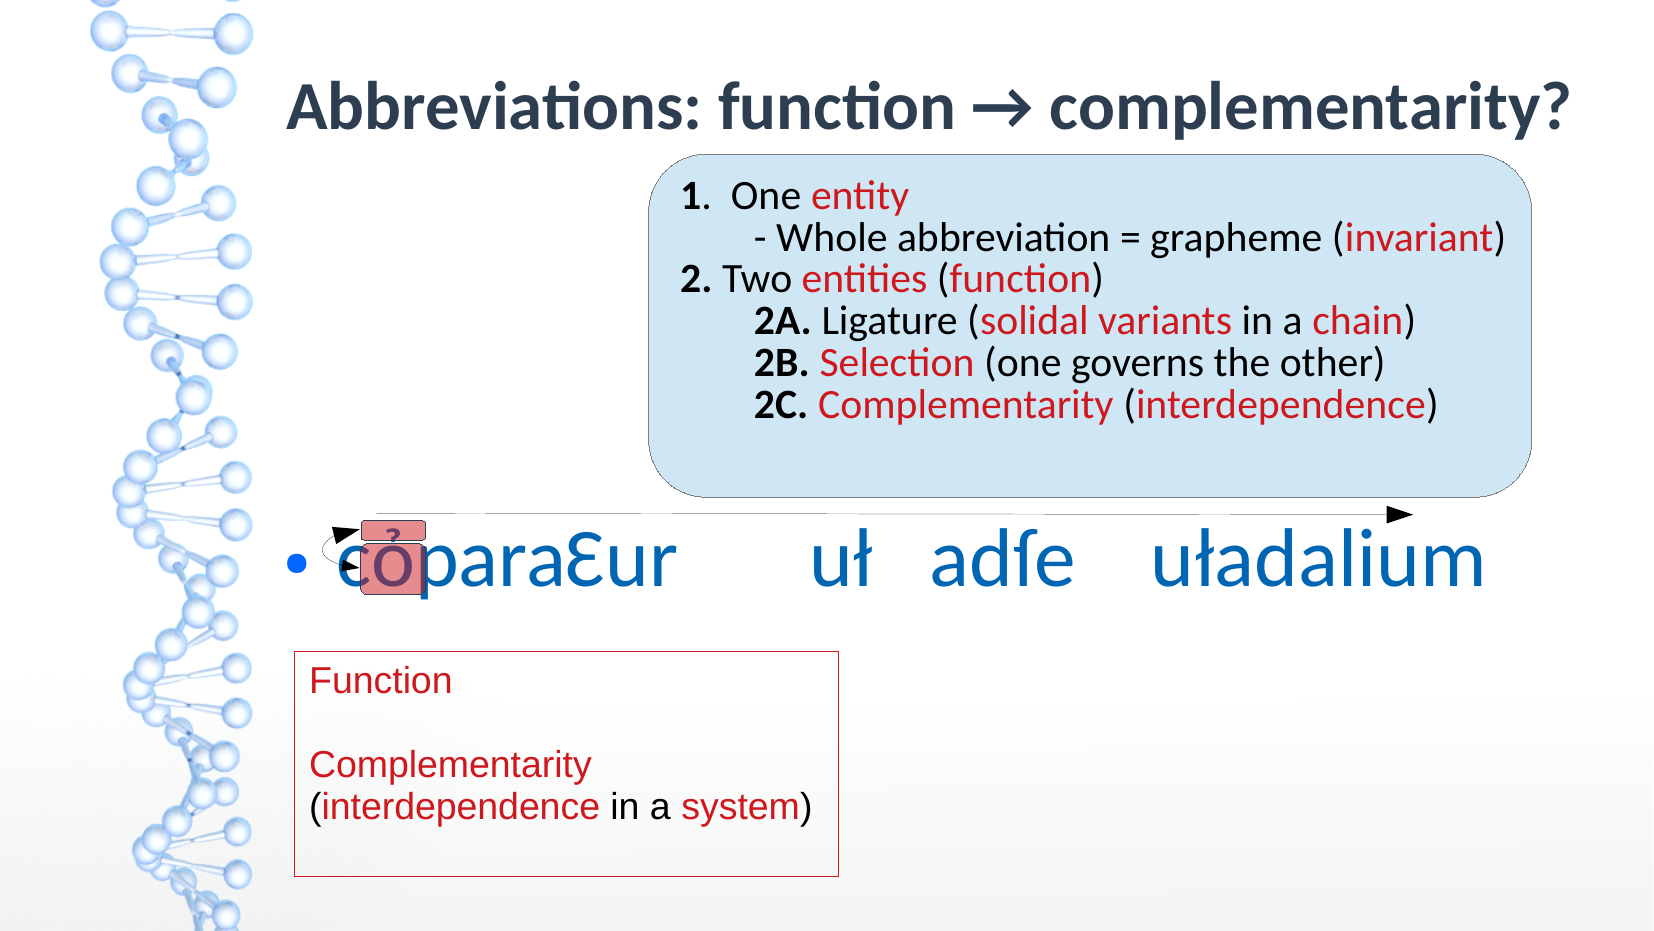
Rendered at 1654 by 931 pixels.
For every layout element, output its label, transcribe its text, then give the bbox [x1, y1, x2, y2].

title Abbreviations: function → complementarity? [265, 35, 1595, 189]
text_box [360, 543, 426, 595]
text_box [361, 520, 426, 541]
text_box Function Complementarity (interdependence in a system) [294, 651, 839, 877]
picture [0, 0, 1654, 931]
list cỏparaƐur uł adſe uładalium [265, 523, 1629, 615]
text_box 1. One entity - Whole abbreviation = grapheme (invariant) 2. Two entities (function) 2A. Ligature (solidal variants in a chain) 2B. Selection (one governs the other) 2C. Complementarity (interdependence) [648, 154, 1532, 498]
